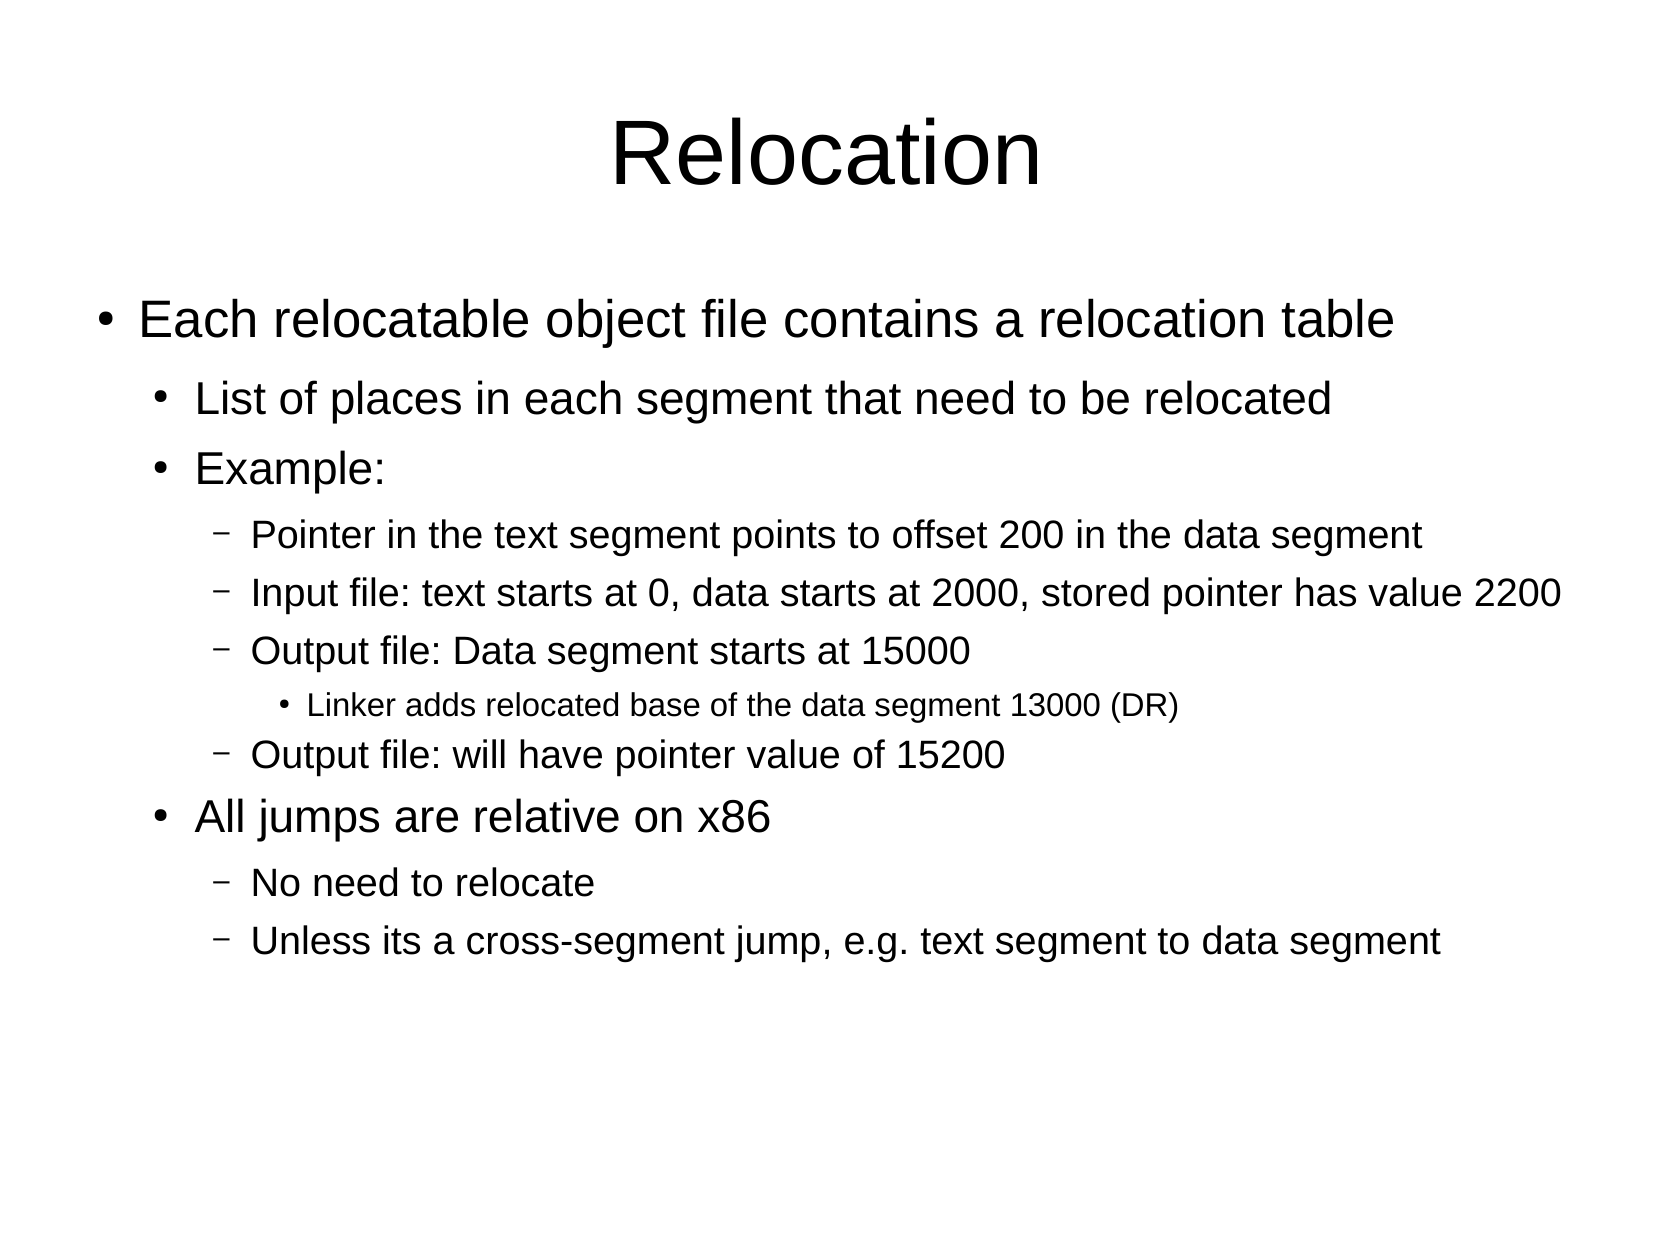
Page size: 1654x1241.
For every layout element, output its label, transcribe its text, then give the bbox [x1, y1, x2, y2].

list Each relocatable object file contains a relocation table List of places in each segment that need to be relocated Example: Pointer in the text segment points to offset 200 in the data segment Input file: text starts at 0, data starts at 2000, stored pointer has value 2200 Output file: Data segment starts at 15000 Linker adds relocated base of the data segment 13000 (DR) Output file: will have pointer value of 15200 All jumps are relative on x86 No need to relocate Unless its a cross-segment jump, e.g. text segment to data segment [82, 290, 1571, 1010]
title Relocation [82, 49, 1571, 257]
